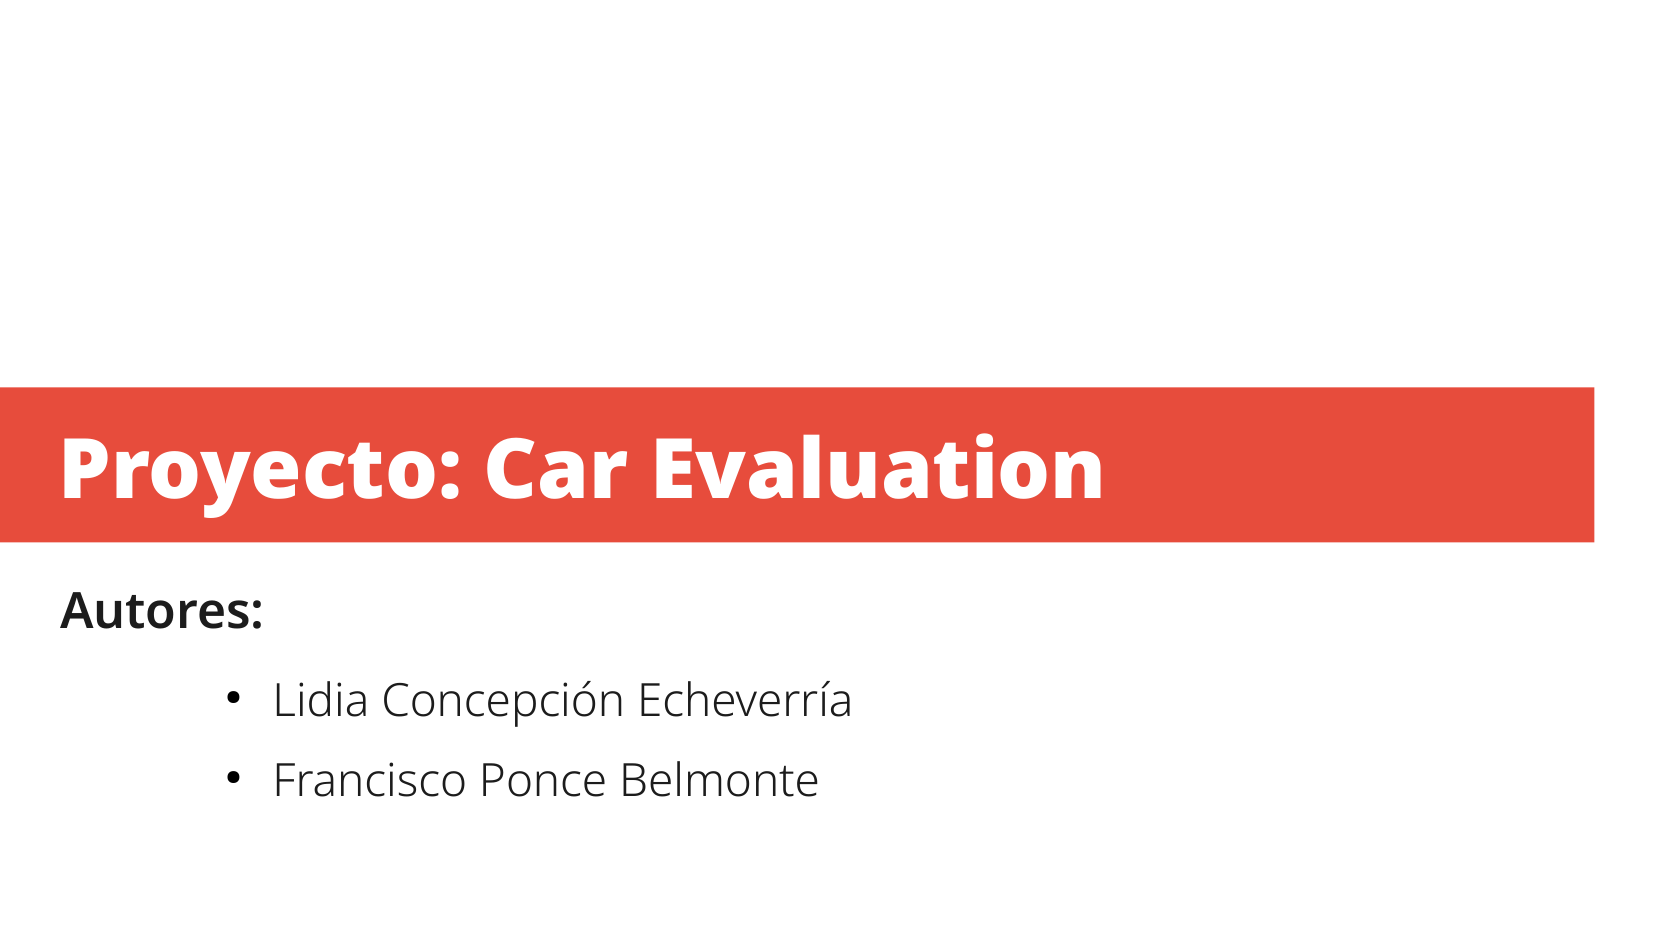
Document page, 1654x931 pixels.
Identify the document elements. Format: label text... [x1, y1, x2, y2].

list Autores: Lidia Concepción Echeverría Francisco Ponce Belmonte [60, 574, 1566, 886]
title Proyecto: Car Evaluation [59, 409, 1595, 521]
